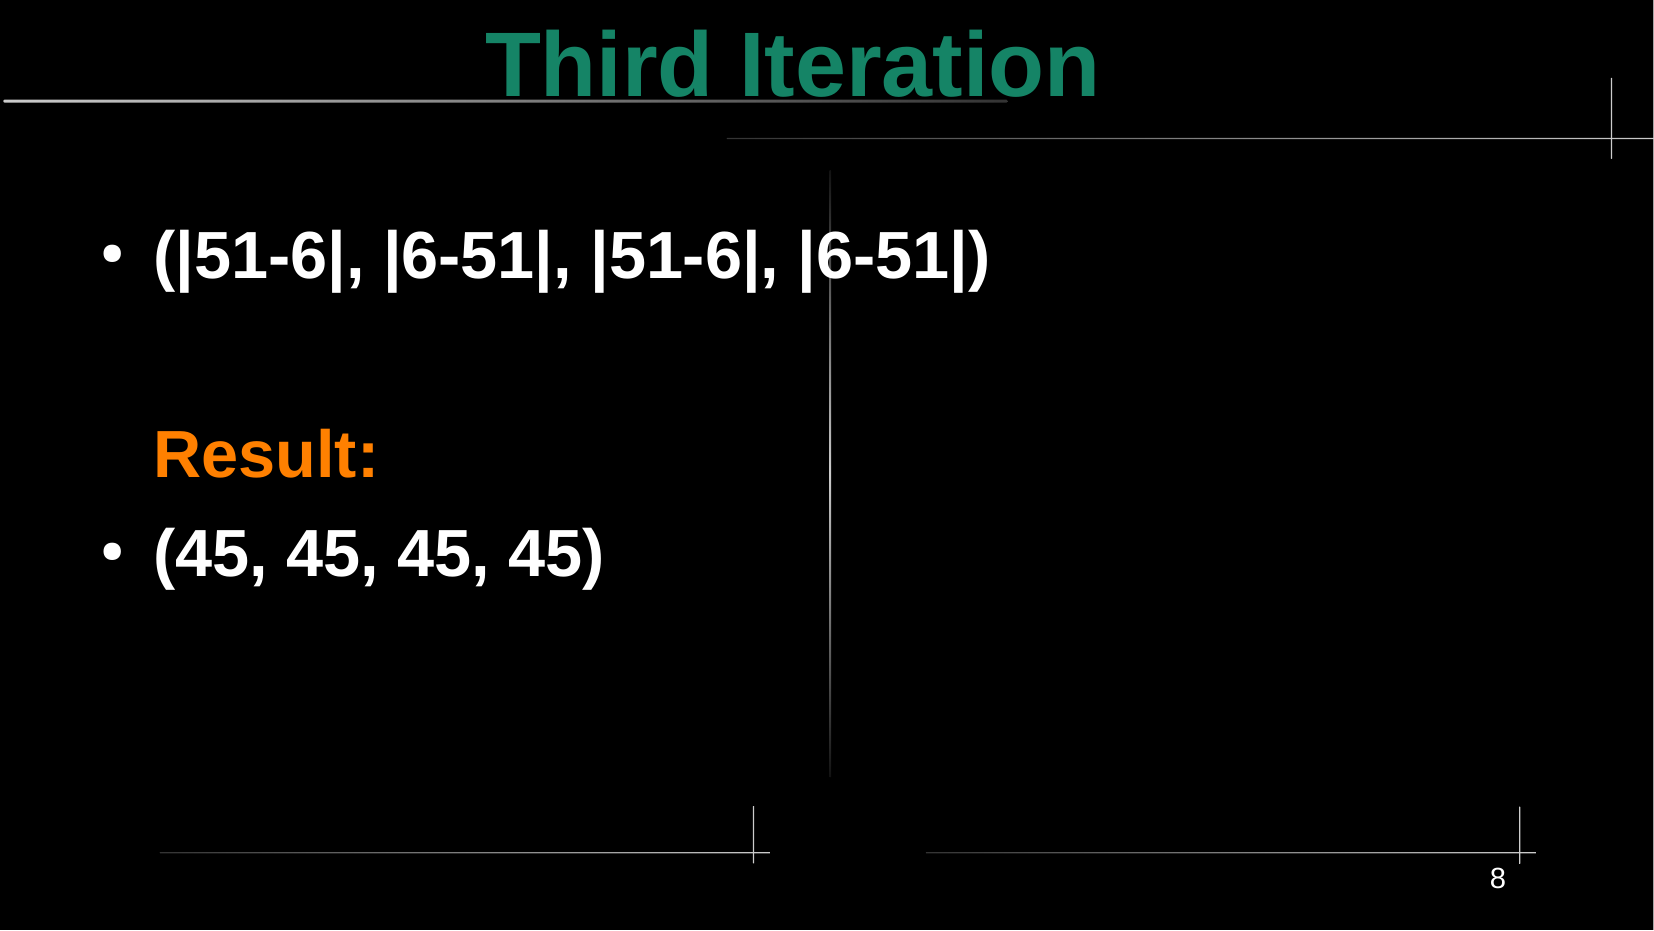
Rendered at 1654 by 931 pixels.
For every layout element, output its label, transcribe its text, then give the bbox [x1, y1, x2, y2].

list (|51-6|, |6-51|, |51-6|, |6-51|) Result: (45, 45, 45, 45) [82, 217, 1351, 758]
title Third Iteration [23, 11, 1589, 119]
